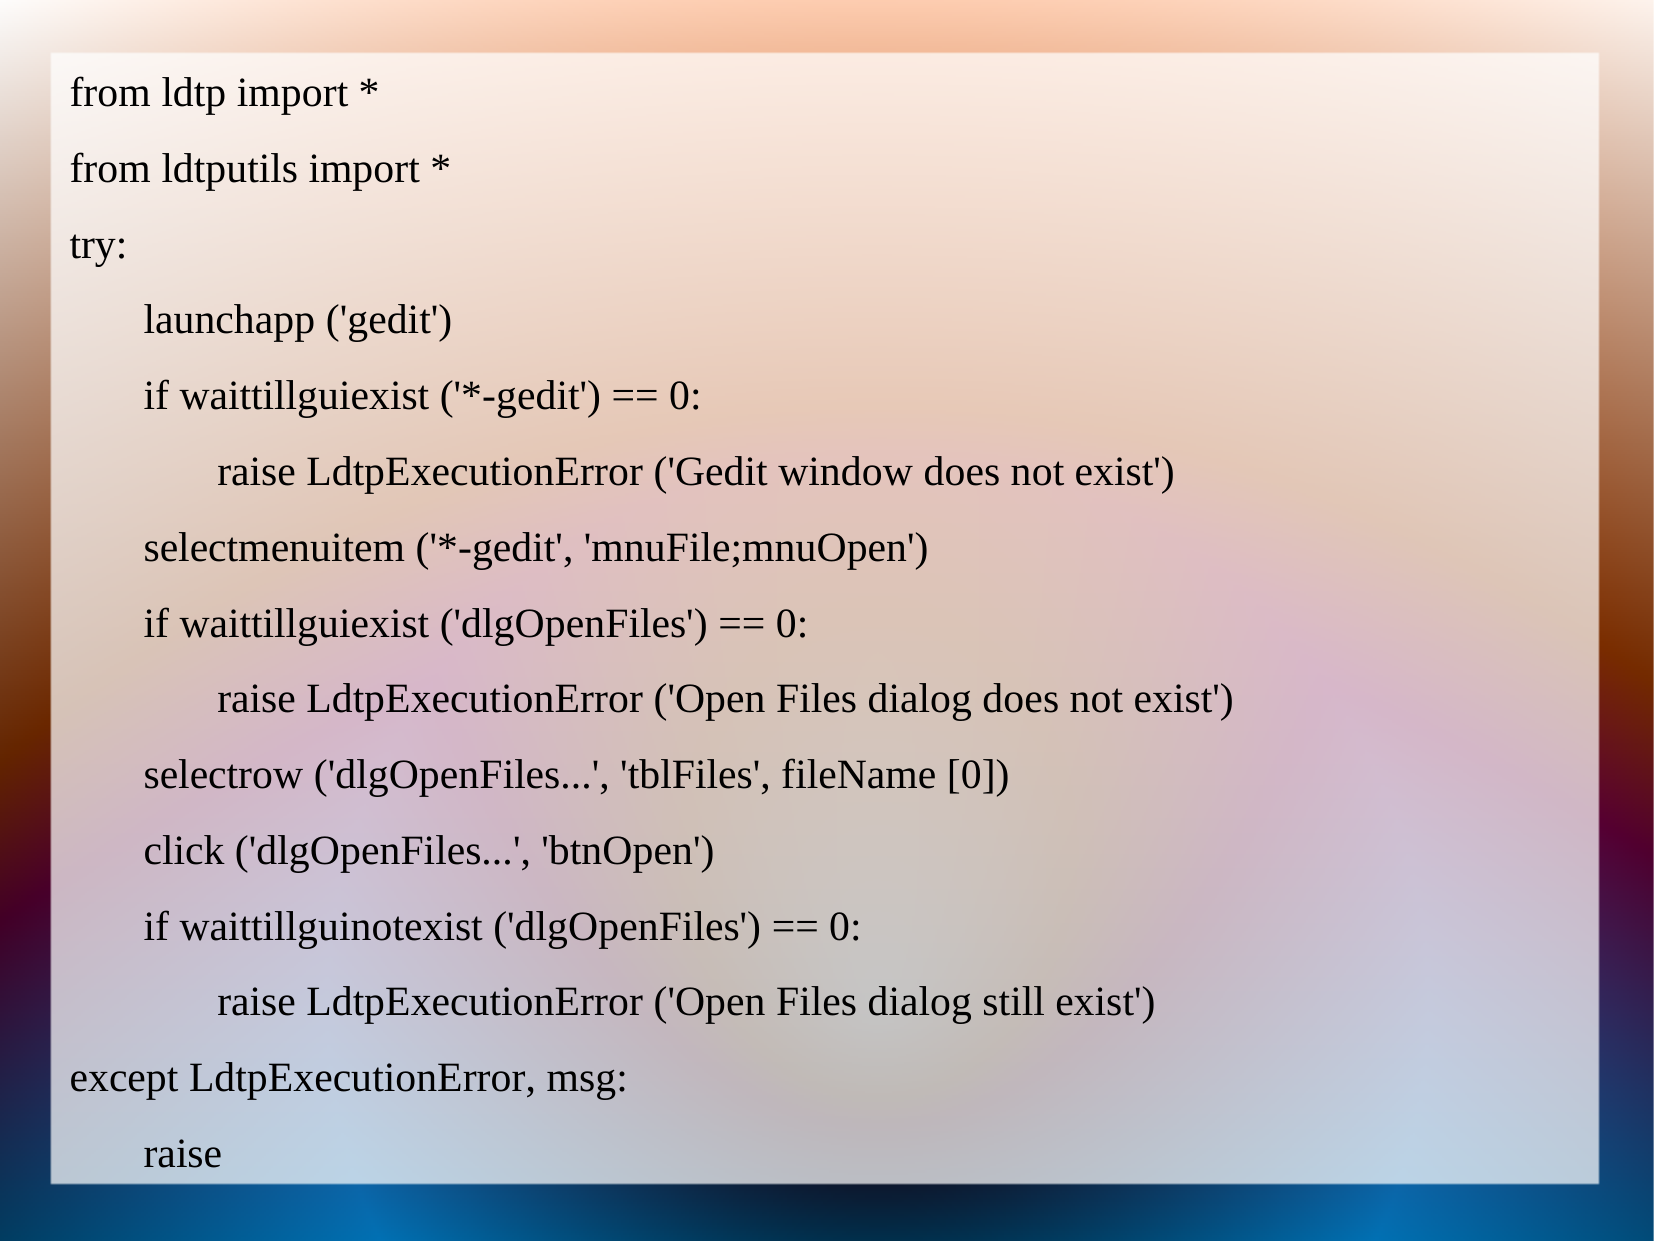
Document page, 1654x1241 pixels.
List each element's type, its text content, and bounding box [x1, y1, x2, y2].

list from ldtp import * from ldtputils import * try: launchapp ('gedit') if waittillguiexist ('*-gedit') == 0: raise LdtpExecutionError ('Gedit window does not exist') selectmenuitem ('*-gedit', 'mnuFile;mnuOpen') if waittillguiexist ('dlgOpenFiles') == 0: raise LdtpExecutionError ('Open Files dialog does not exist') selectrow ('dlgOpenFiles...', 'tblFiles', fileName [0]) click ('dlgOpenFiles...', 'btnOpen') if waittillguinotexist ('dlgOpenFiles') == 0: raise LdtpExecutionError ('Open Files dialog still exist') except LdtpExecutionError, msg: raise [69, 69, 1558, 1241]
picture [0, 0, 1654, 1241]
